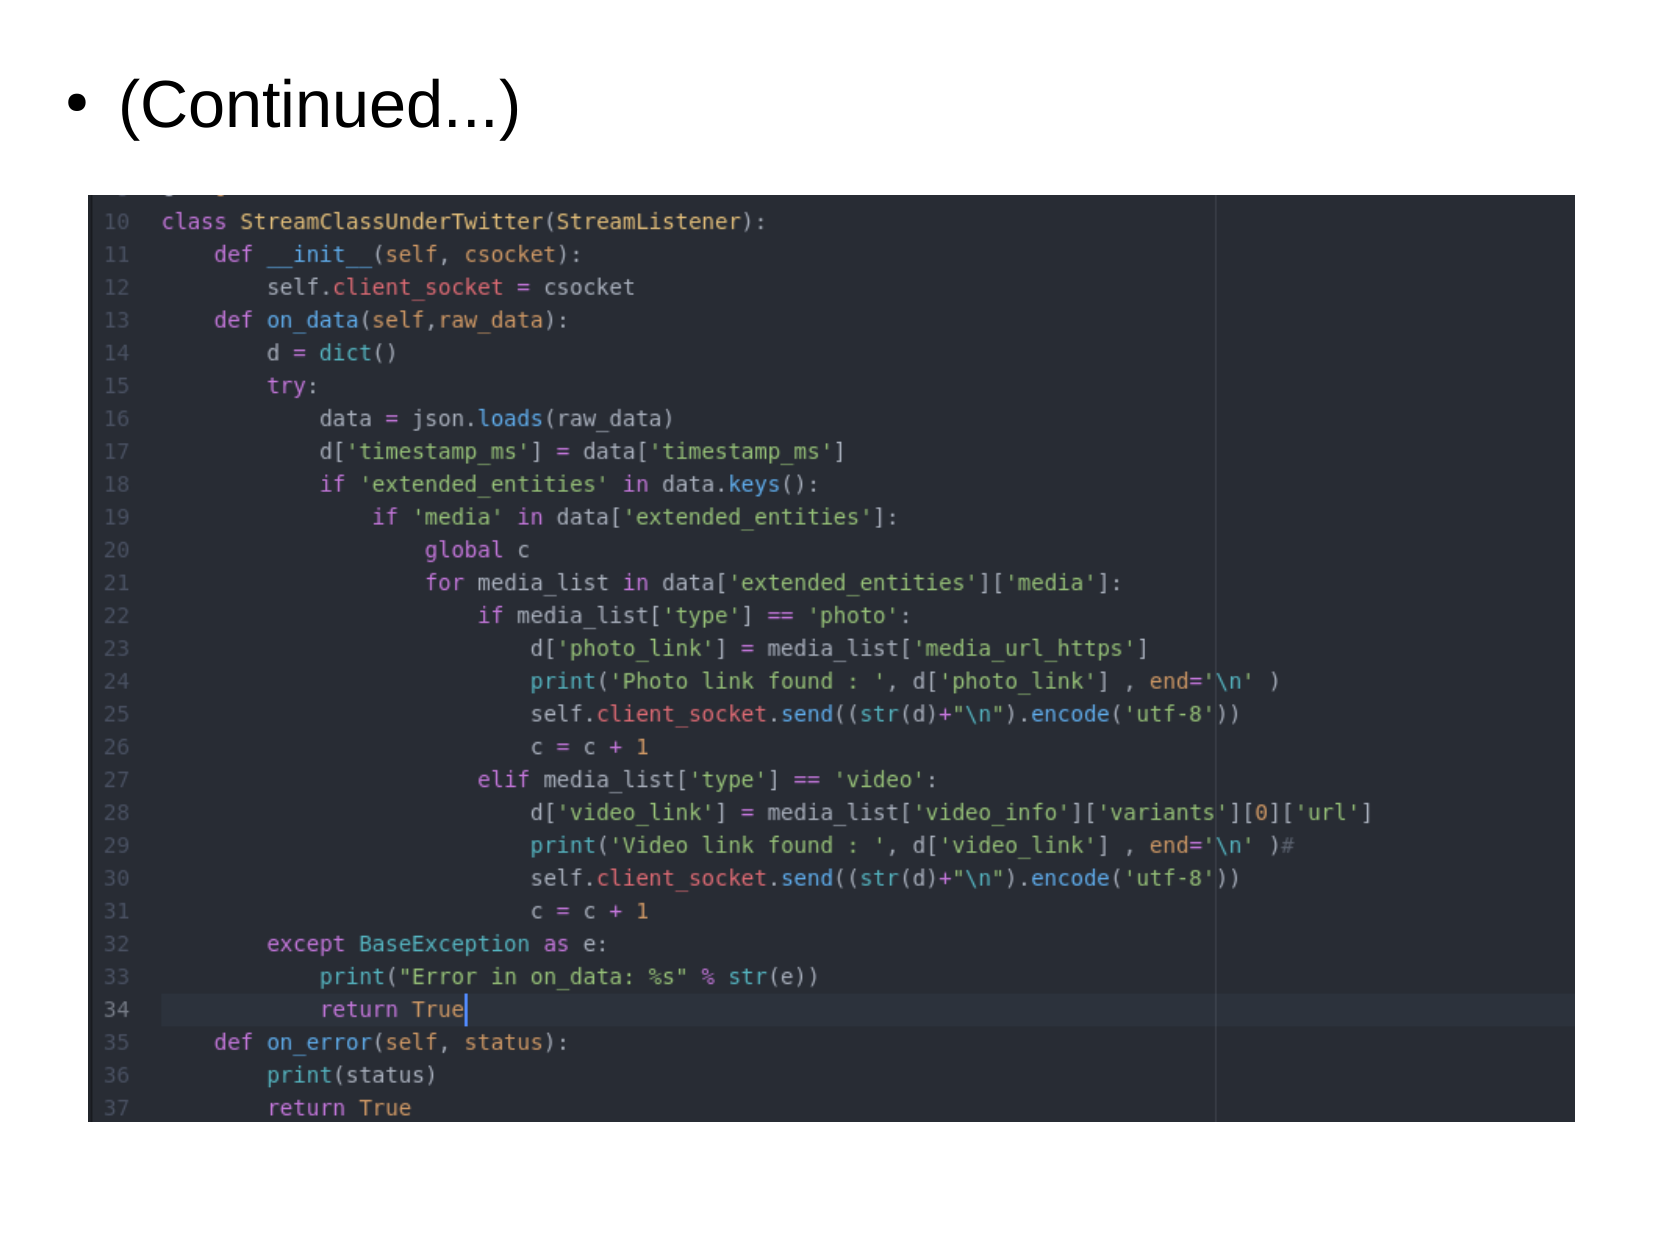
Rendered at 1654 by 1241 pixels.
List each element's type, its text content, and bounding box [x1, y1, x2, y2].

list (Continued...) [47, 67, 1536, 886]
picture [88, 195, 1575, 1123]
